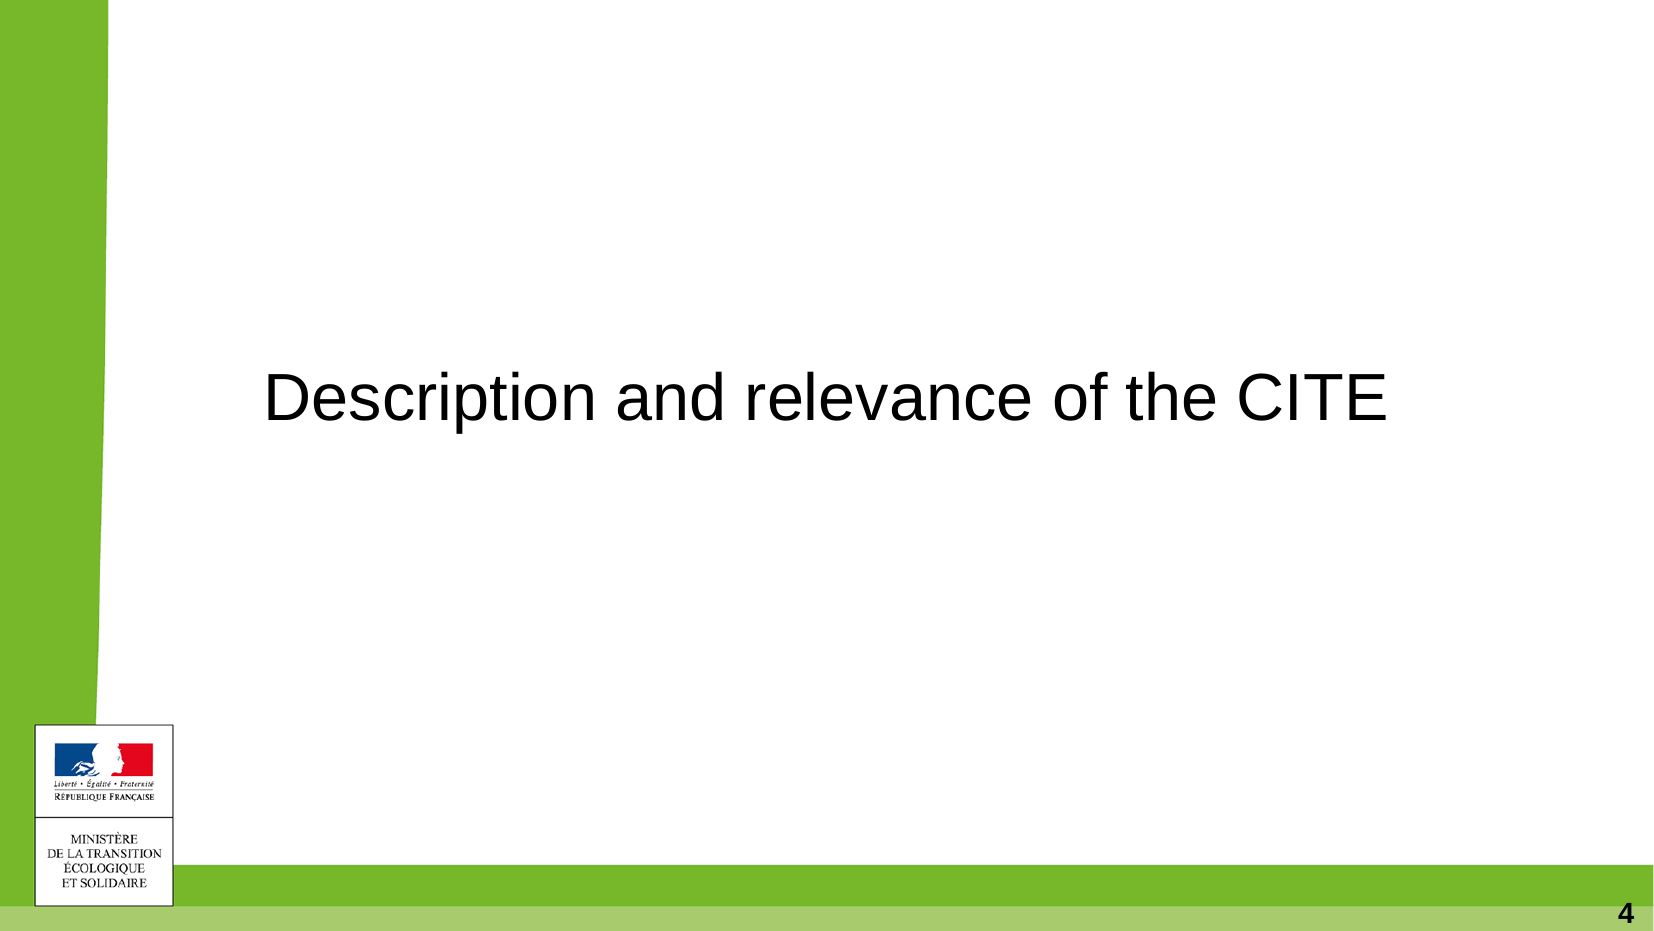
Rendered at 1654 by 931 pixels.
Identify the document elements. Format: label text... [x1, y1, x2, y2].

picture [0, 0, 1654, 931]
subtitle Description and relevance of the CITE [82, 37, 1571, 758]
